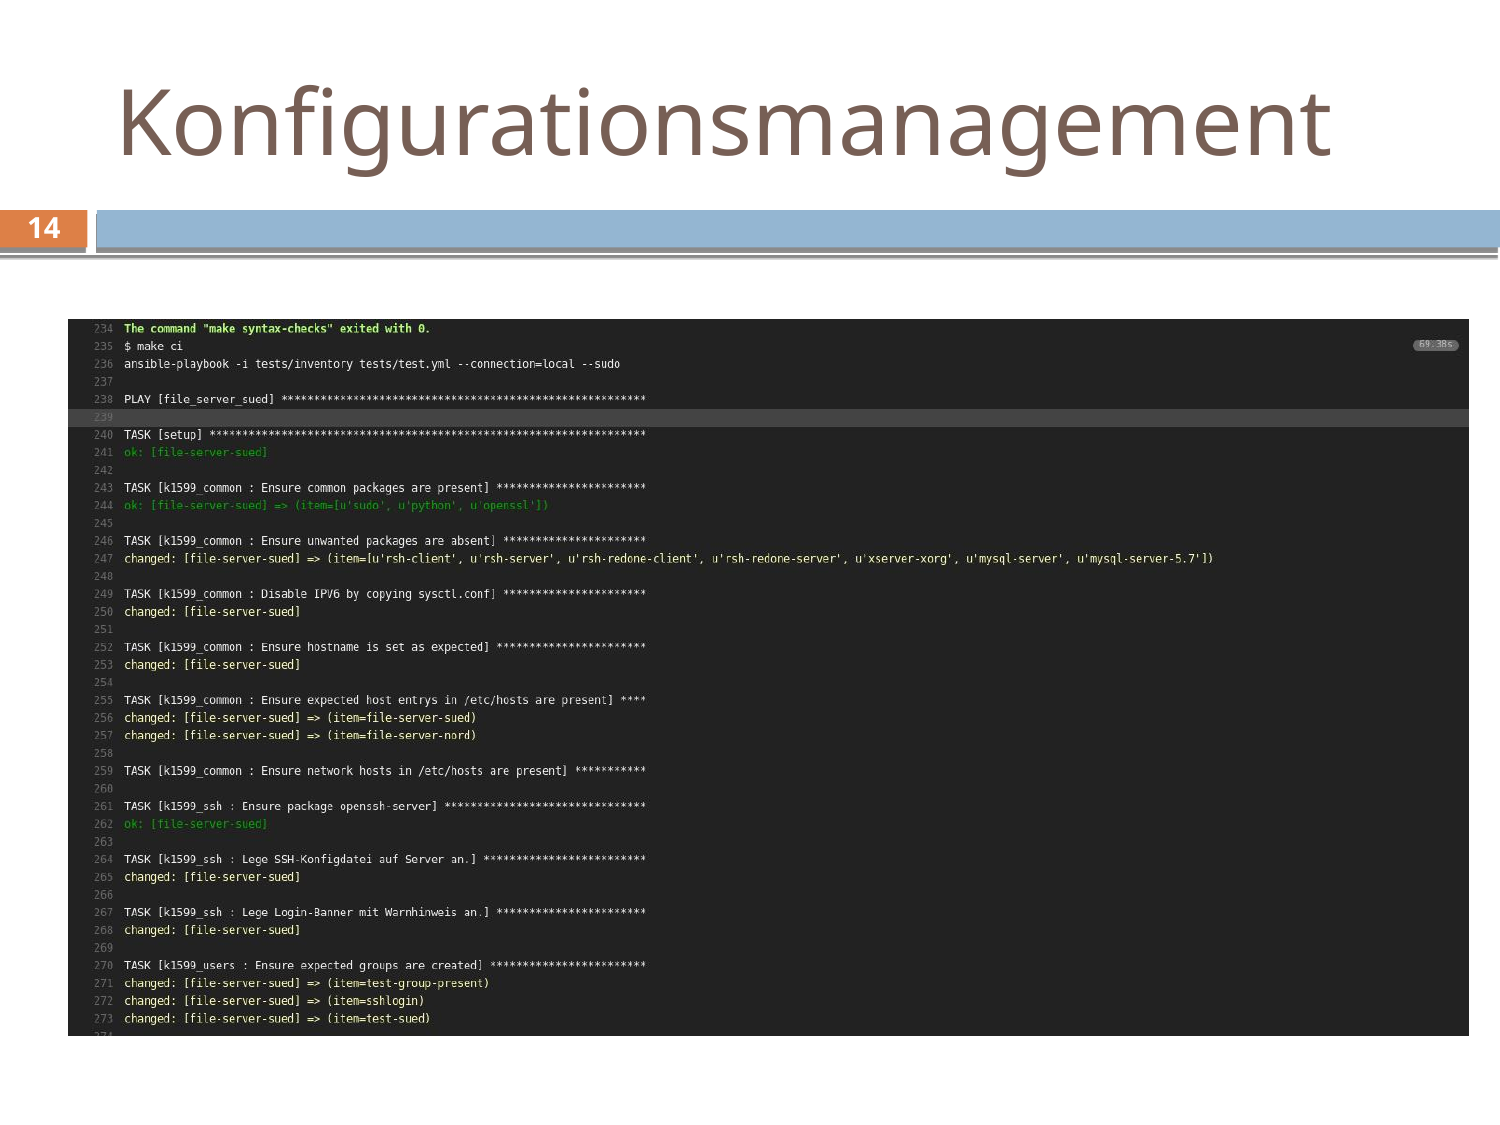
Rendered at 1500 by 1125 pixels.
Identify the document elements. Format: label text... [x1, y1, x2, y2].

picture [68, 319, 1469, 1037]
title Konfigurationsmanagement [100, 37, 1438, 200]
